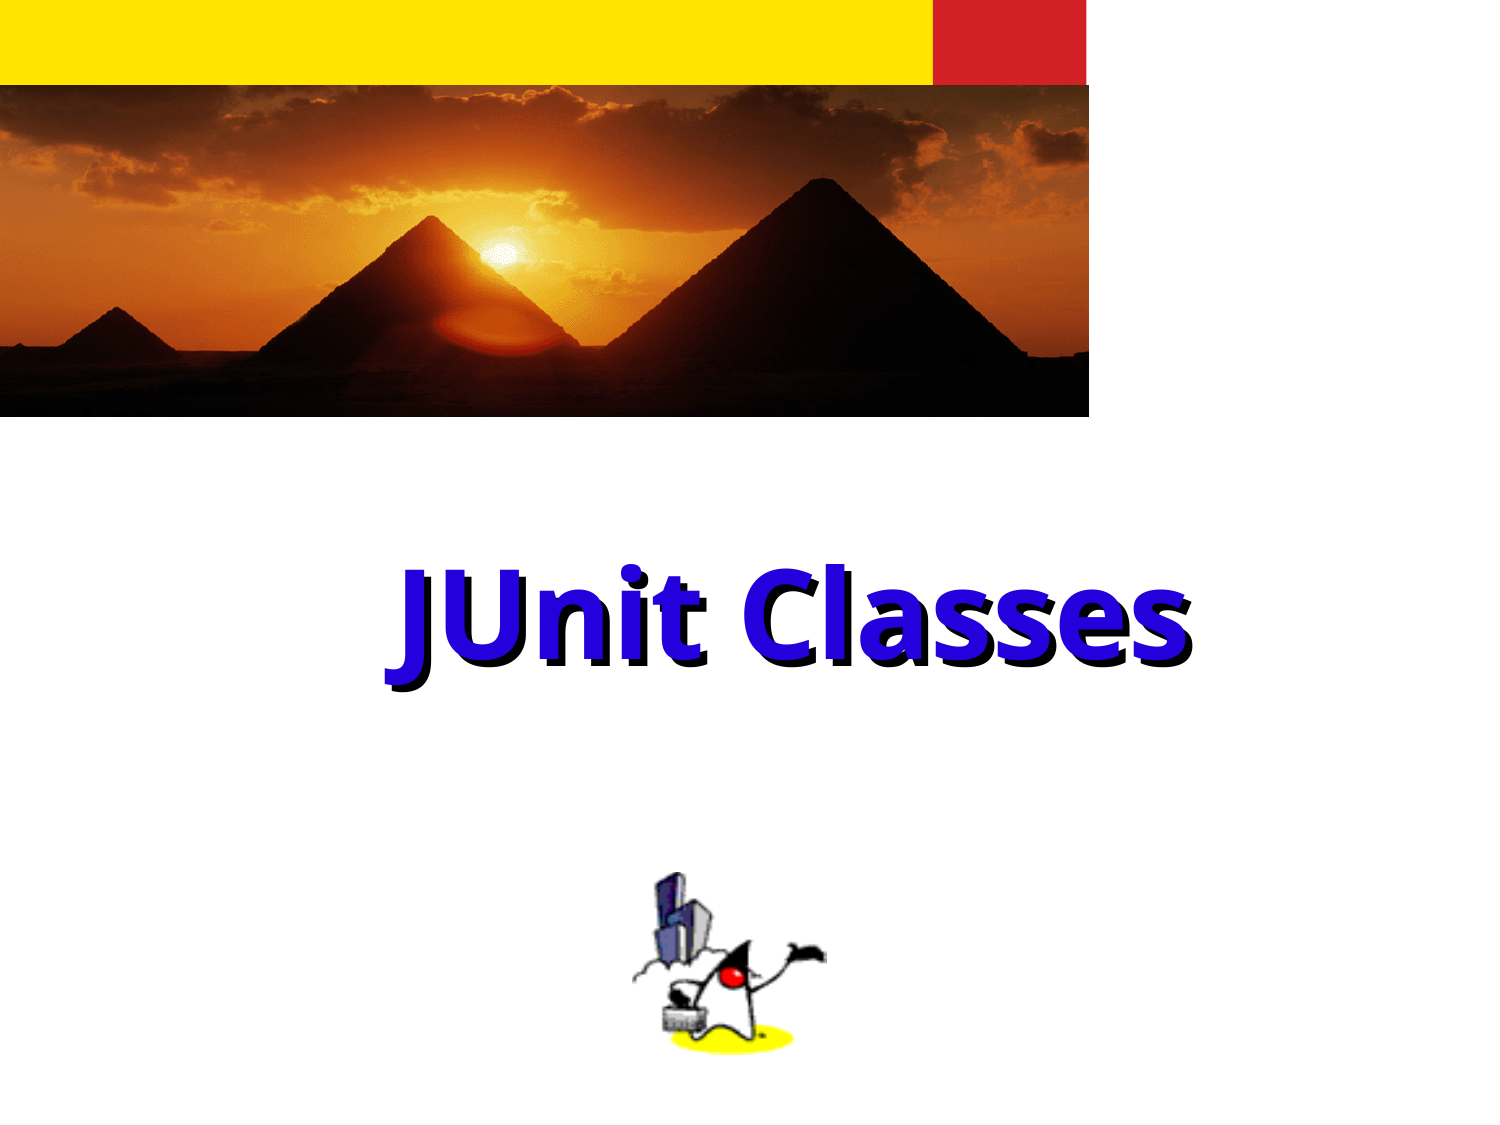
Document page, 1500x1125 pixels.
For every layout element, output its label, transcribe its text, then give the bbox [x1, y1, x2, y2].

picture [632, 872, 827, 1055]
picture [0, 85, 1089, 417]
text_box JUnit Classes [379, 524, 1207, 884]
